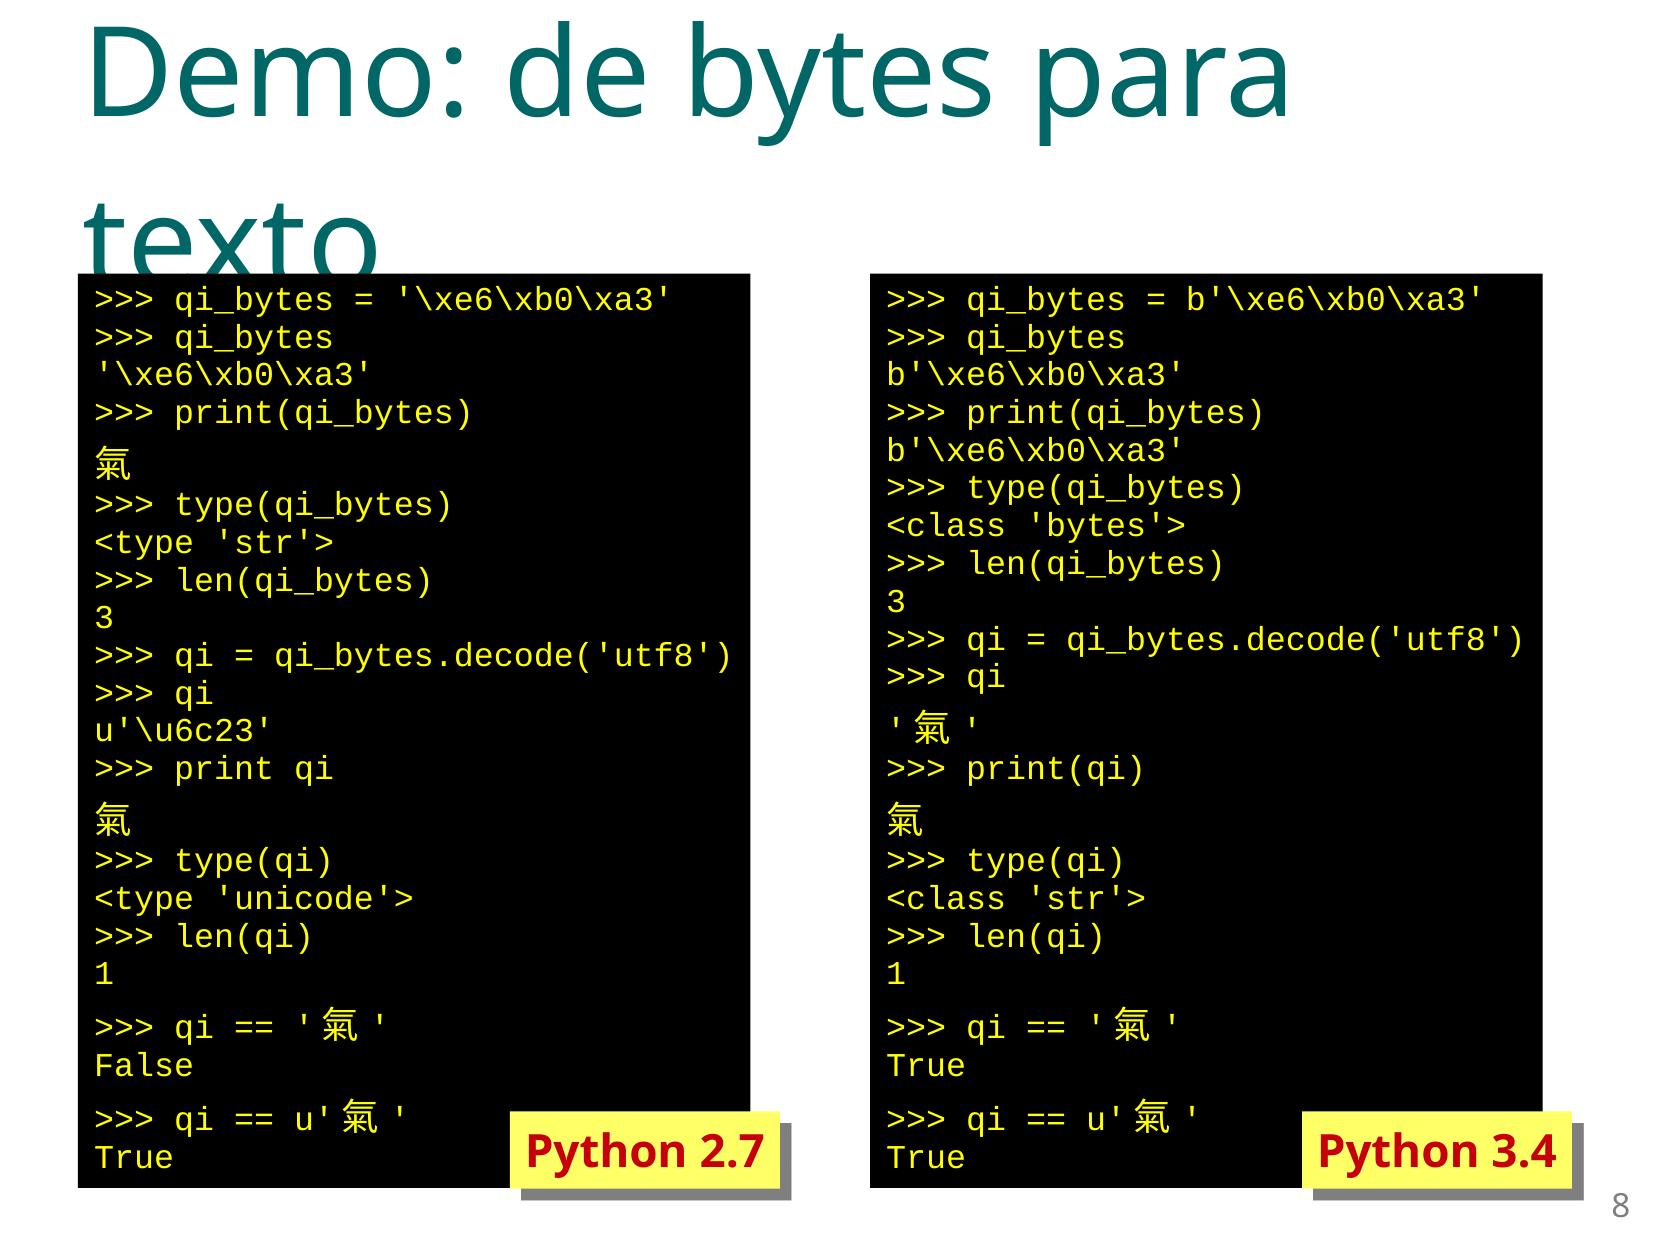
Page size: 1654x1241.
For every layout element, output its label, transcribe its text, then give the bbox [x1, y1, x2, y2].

text_box >>> qi_bytes = b'\xe6\xb0\xa3' >>> qi_bytes b'\xe6\xb0\xa3' >>> print(qi_bytes) b'\xe6\xb0\xa3' >>> type(qi_bytes) <class 'bytes'> >>> len(qi_bytes) 3 >>> qi = qi_bytes.decode('utf8') >>> qi '氣' >>> print(qi) 氣 >>> type(qi) <class 'str'> >>> len(qi) 1 >>> qi == '氣' True >>> qi == u'氣' True [870, 273, 1543, 1172]
text_box [15, 1095, 376, 1231]
text_box >>> qi_bytes = '\xe6\xb0\xa3' >>> qi_bytes '\xe6\xb0\xa3' >>> print(qi_bytes) 氣 >>> type(qi_bytes) <type 'str'> >>> len(qi_bytes) 3 >>> qi = qi_bytes.decode('utf8') >>> qi u'\u6c23' >>> print qi 氣 >>> type(qi) <type 'unicode'> >>> len(qi) 1 >>> qi == '氣' False >>> qi == u'氣' True [77, 273, 751, 1172]
title Demo: de bytes para texto [82, 49, 1571, 257]
text_box Python 2.7 [509, 1111, 780, 1189]
text_box Python 3.4 [1302, 1111, 1572, 1189]
